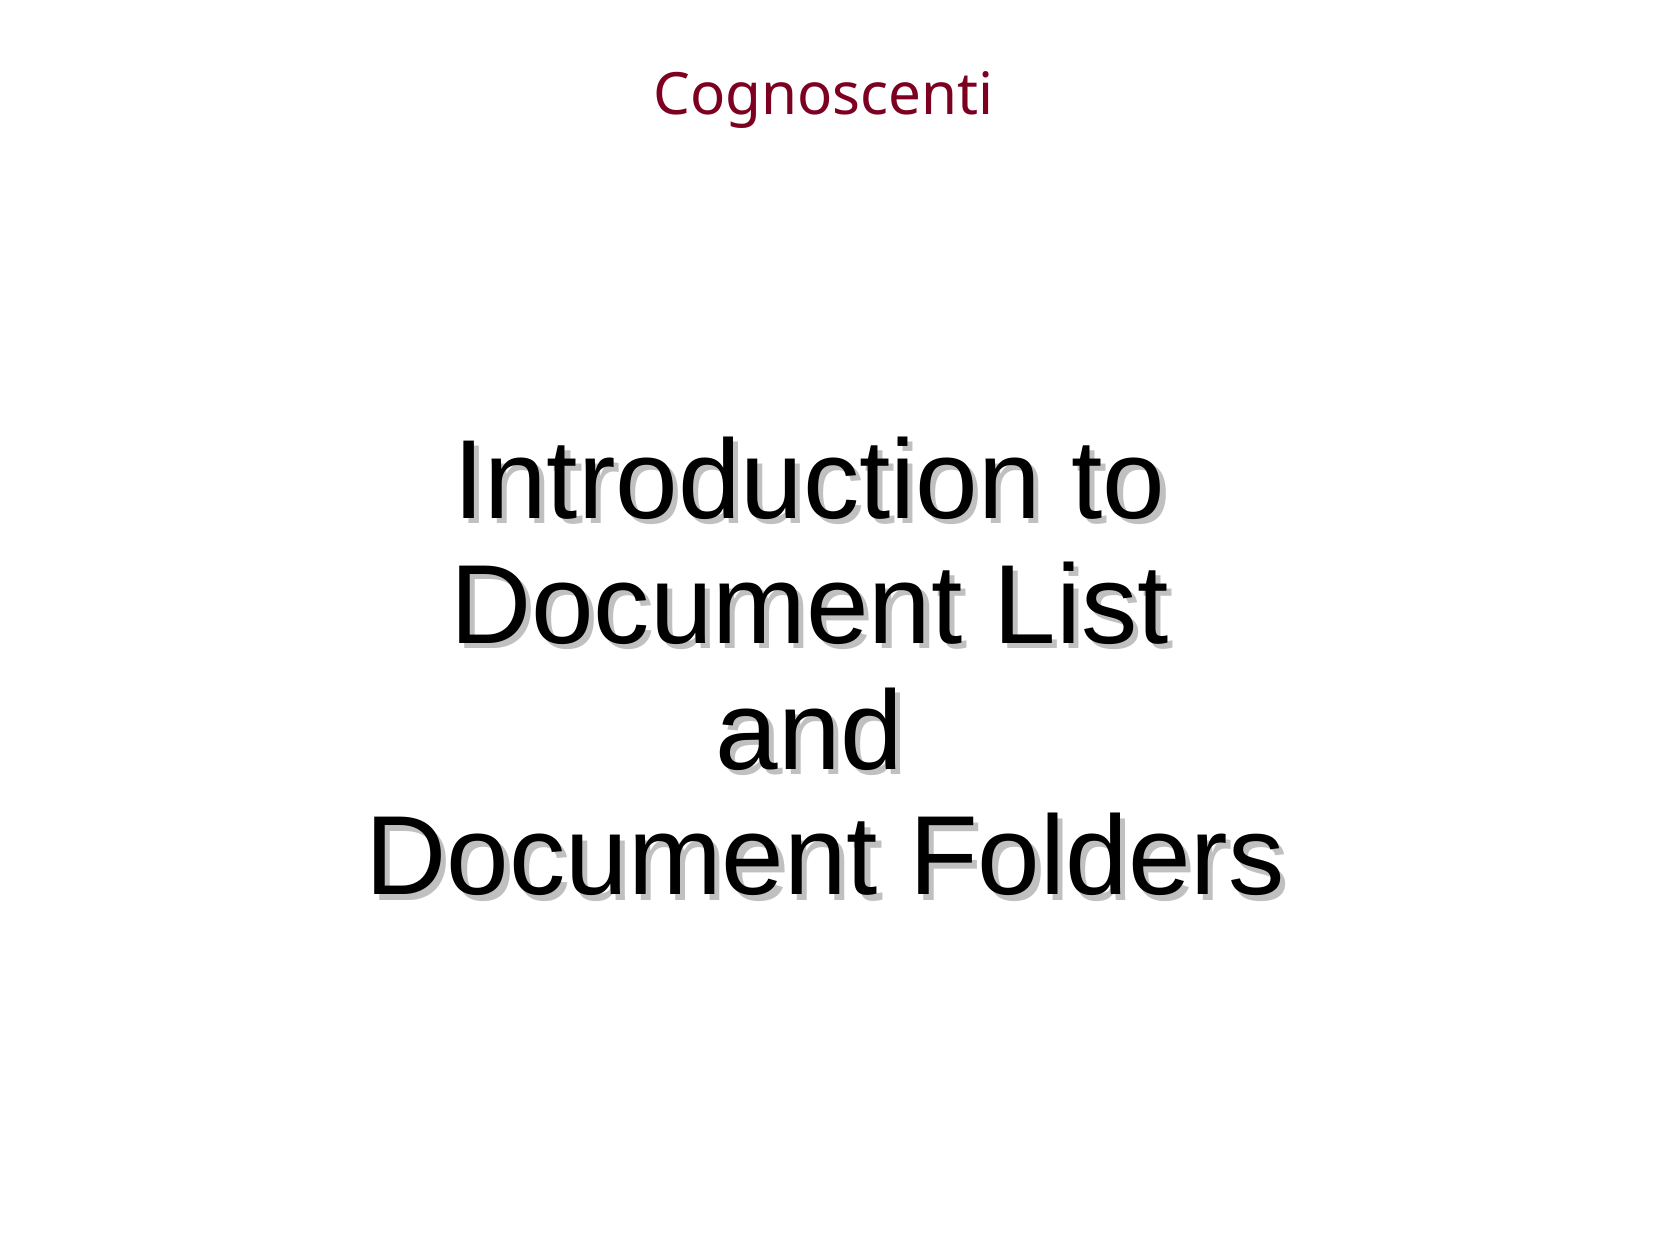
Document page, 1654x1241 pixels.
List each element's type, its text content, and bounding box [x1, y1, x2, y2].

subtitle Introduction to Document List and Document Folders [45, 180, 1606, 1156]
title Cognoscenti [41, 34, 1606, 151]
